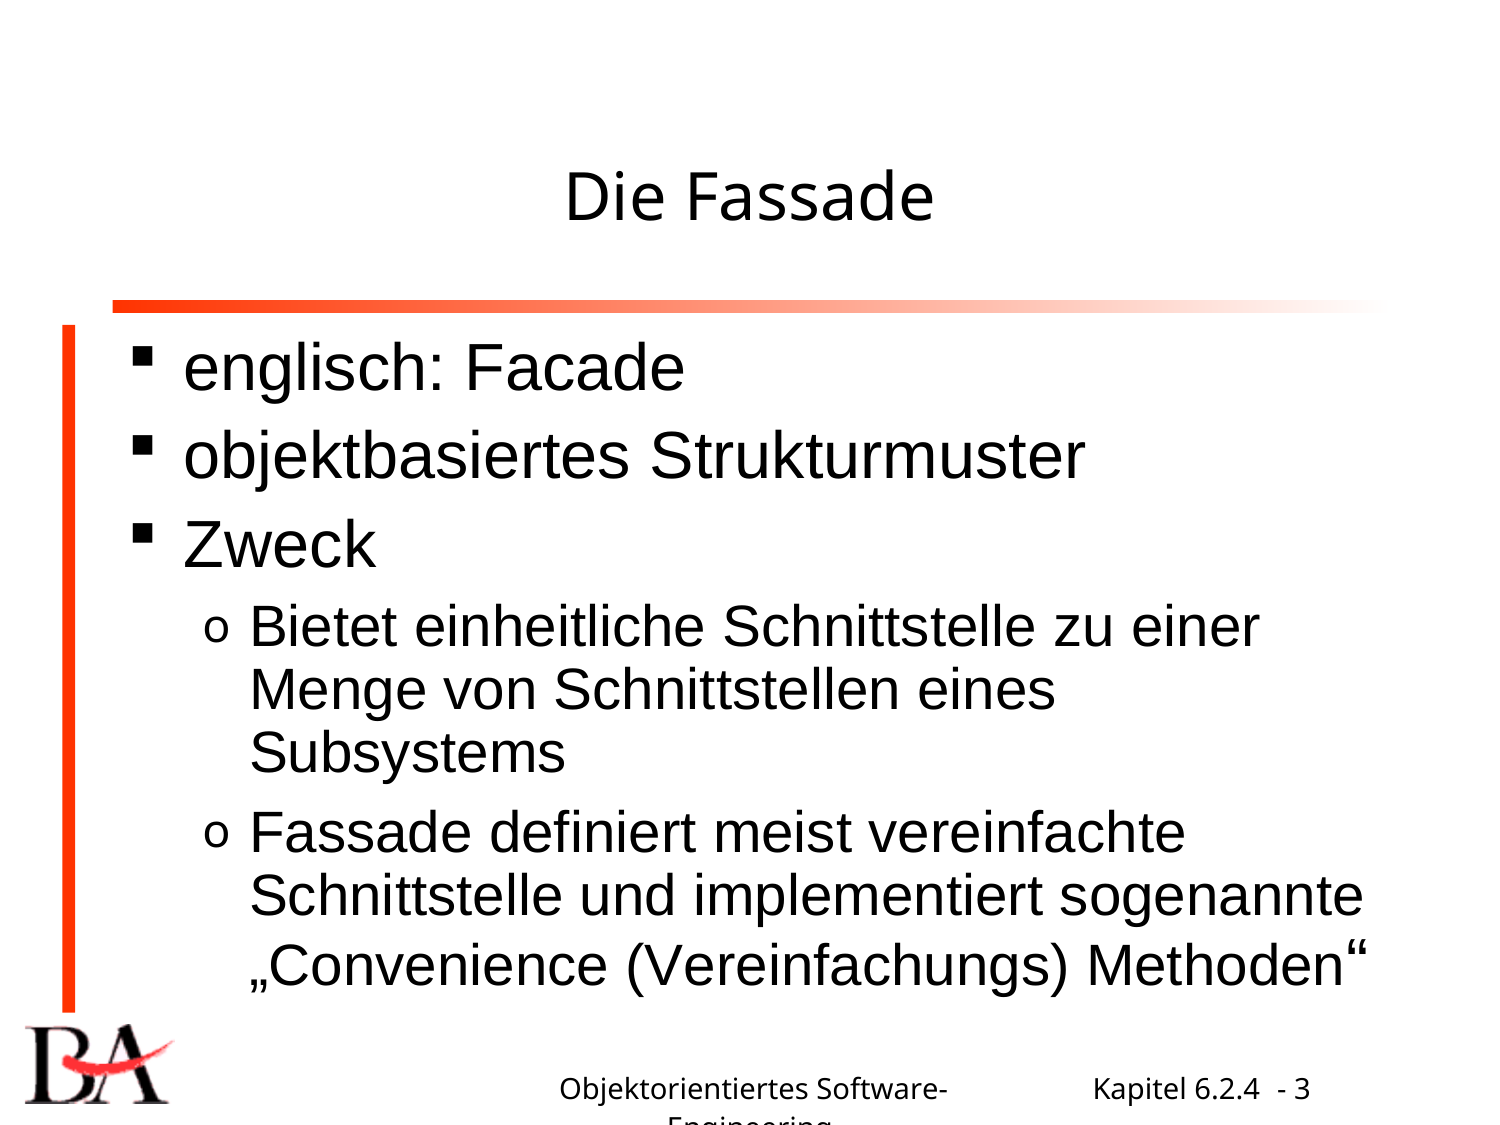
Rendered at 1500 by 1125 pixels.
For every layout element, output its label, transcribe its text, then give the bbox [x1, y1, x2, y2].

title Die Fassade [112, 99, 1388, 288]
picture [24, 1024, 175, 1104]
list englisch: Facade objektbasiertes Strukturmuster Zweck Bietet einheitliche Schnittstelle zu einer Menge von Schnittstellen eines Subsystems Fassade definiert meist vereinfachte Schnittstelle und implementiert sogenannte „Convenience (Vereinfachungs) Methoden“ [112, 324, 1388, 1051]
